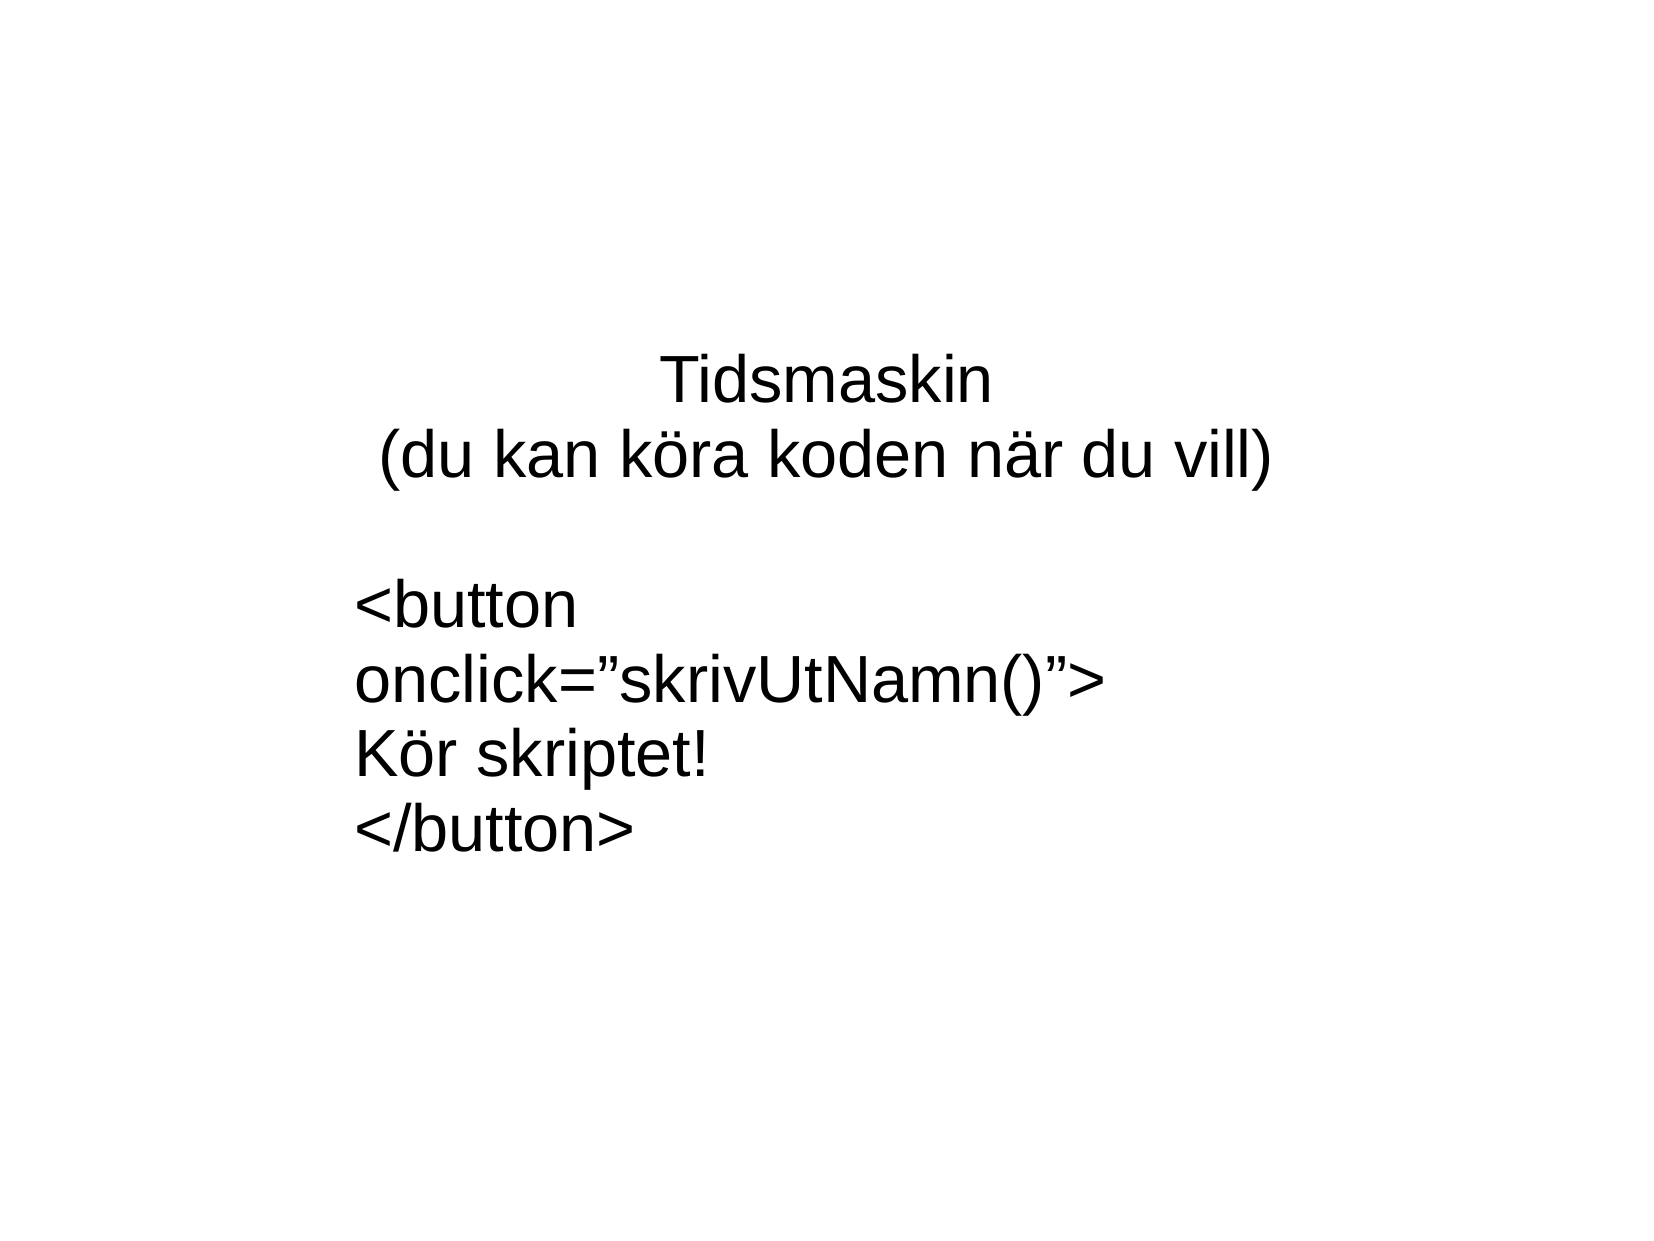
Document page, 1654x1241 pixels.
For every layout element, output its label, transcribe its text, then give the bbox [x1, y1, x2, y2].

subtitle Tidsmaskin (du kan köra koden när du vill) <button onclick=”skrivUtNamn()”> Kör skriptet! </button> [354, 342, 1300, 1010]
